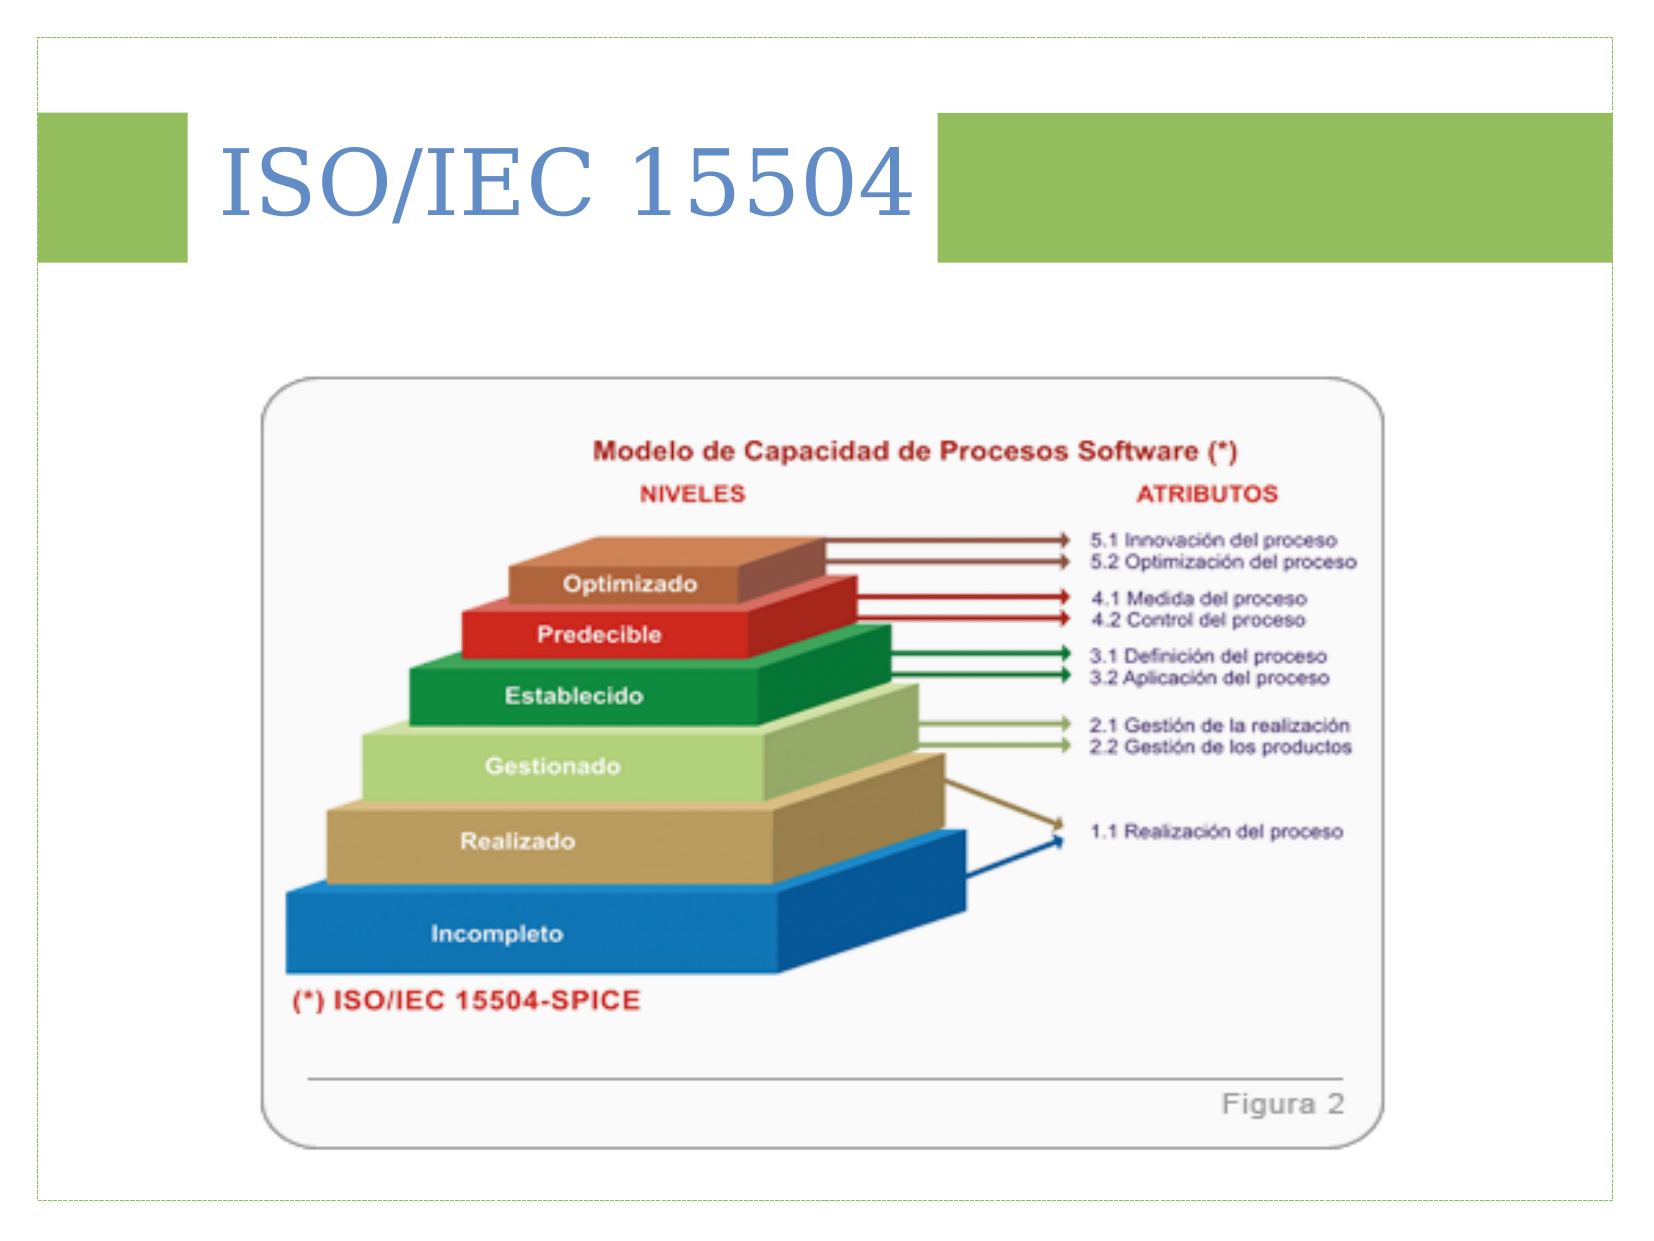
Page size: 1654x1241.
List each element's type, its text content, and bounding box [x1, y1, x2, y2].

picture [259, 293, 1388, 1163]
text_box ISO/IEC 15504 [203, 123, 934, 246]
text_box [37, 112, 188, 263]
text_box [937, 112, 1613, 263]
